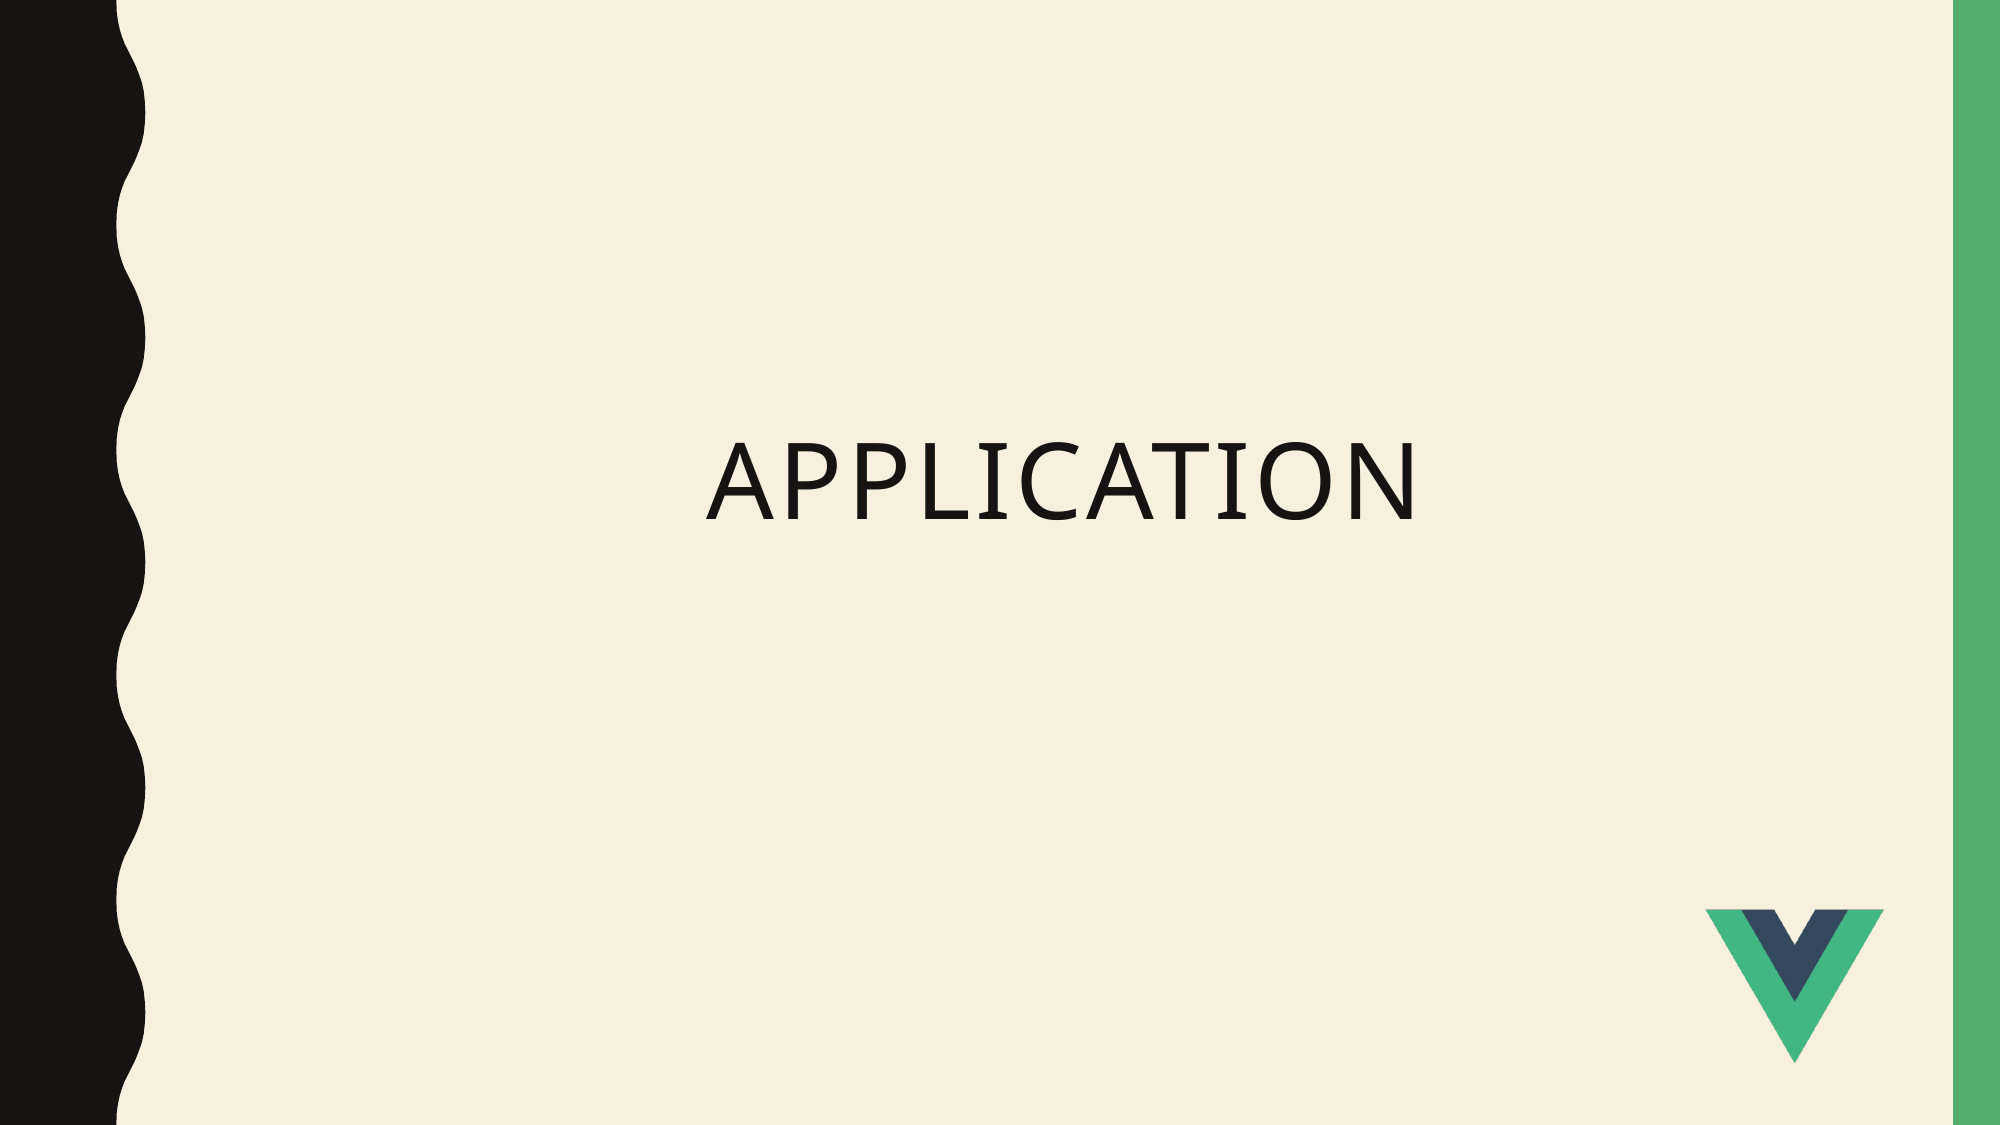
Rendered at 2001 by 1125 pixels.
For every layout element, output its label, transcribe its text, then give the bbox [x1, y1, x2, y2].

title Application [230, 420, 1900, 666]
picture [1661, 853, 1928, 1120]
